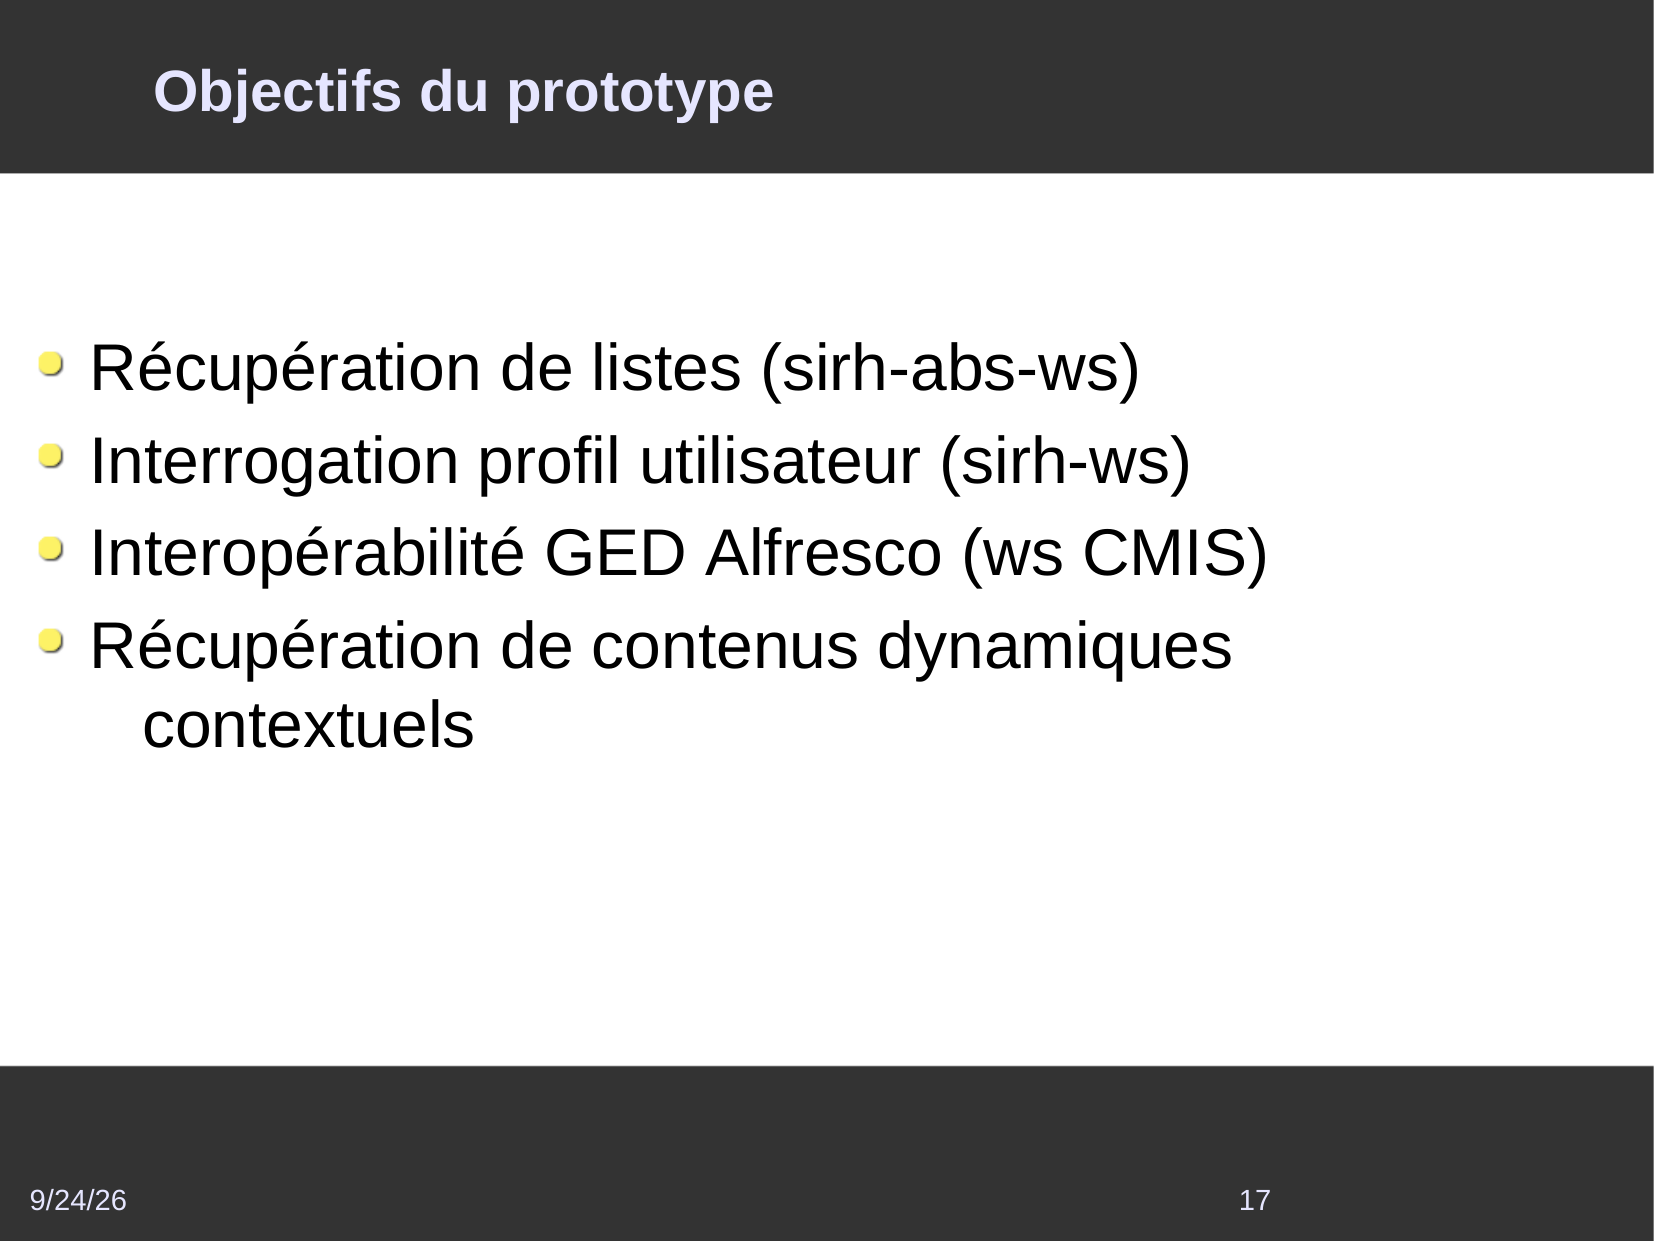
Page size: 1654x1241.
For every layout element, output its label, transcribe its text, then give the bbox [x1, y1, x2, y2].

text_box [1238, 1181, 1625, 1241]
text_box [29, 1181, 566, 1241]
list Récupération de listes (sirh-abs-ws) Interrogation profil utilisateur (sirh-ws) Interopérabilité GED Alfresco (ws CMIS) Récupération de contenus dynamiques contextuels [2, 324, 1585, 686]
title Objectifs du prototype [153, 0, 1630, 178]
